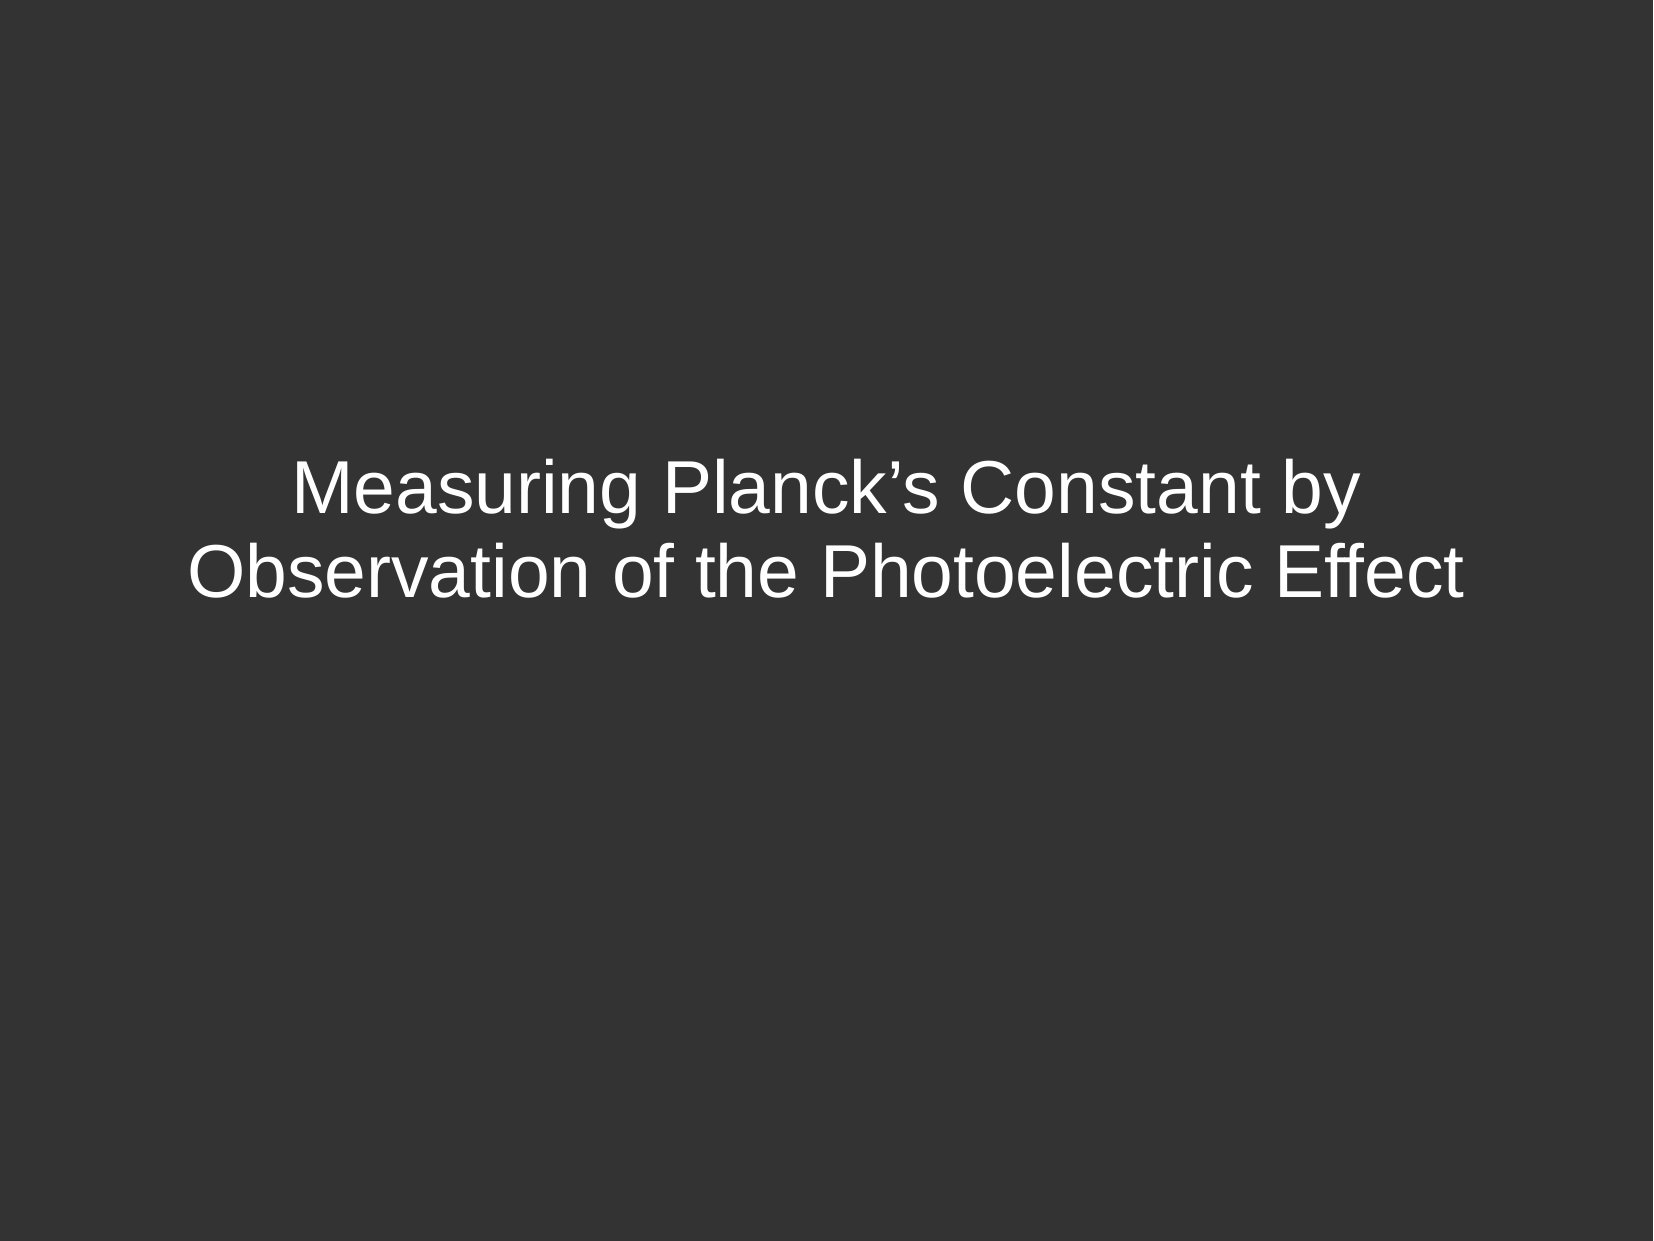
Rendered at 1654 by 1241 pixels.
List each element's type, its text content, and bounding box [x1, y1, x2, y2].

subtitle Measuring Planck’s Constant by Observation of the Photoelectric Effect [82, 49, 1571, 1010]
